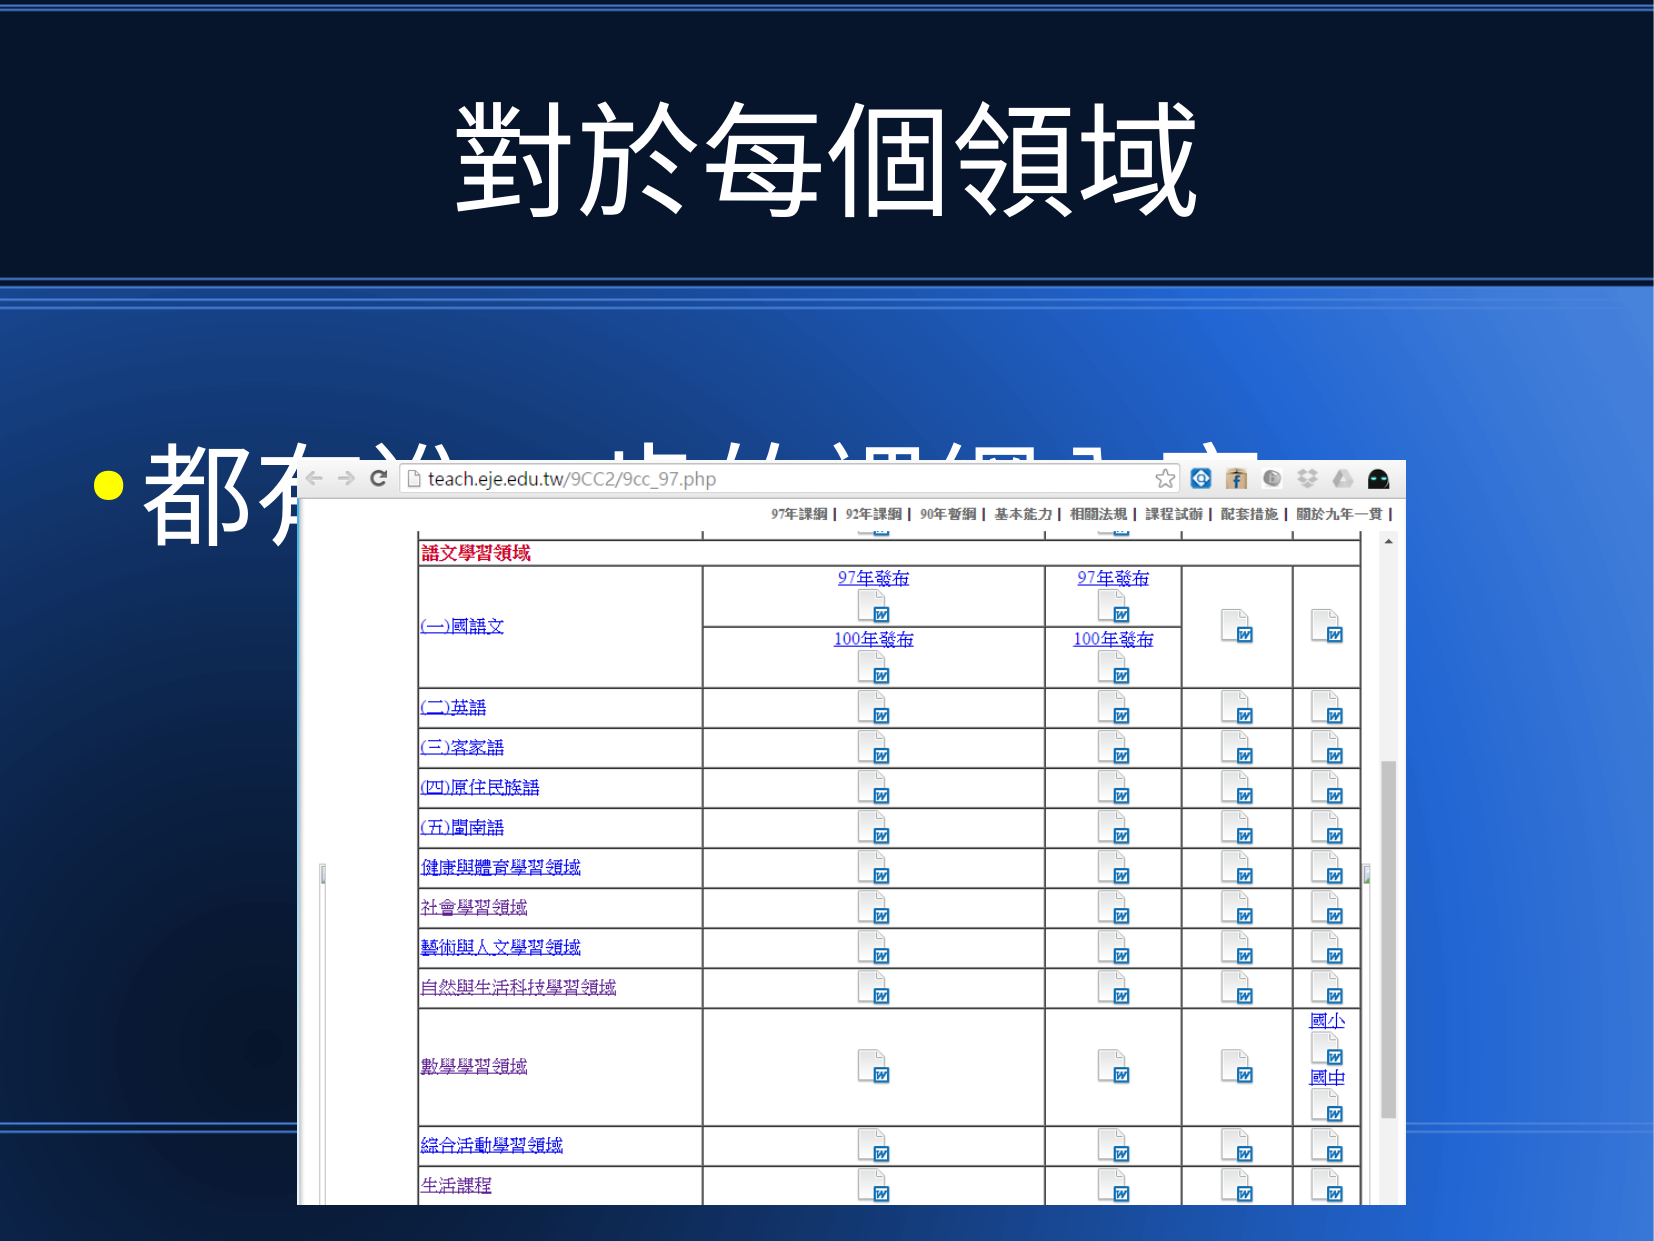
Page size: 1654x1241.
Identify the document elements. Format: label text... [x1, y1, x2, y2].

picture [0, 0, 1654, 1241]
title 對於每個領域 [82, 49, 1571, 257]
picture [297, 460, 1406, 1205]
list 都有進一步的課綱內容 [70, 325, 1559, 1241]
